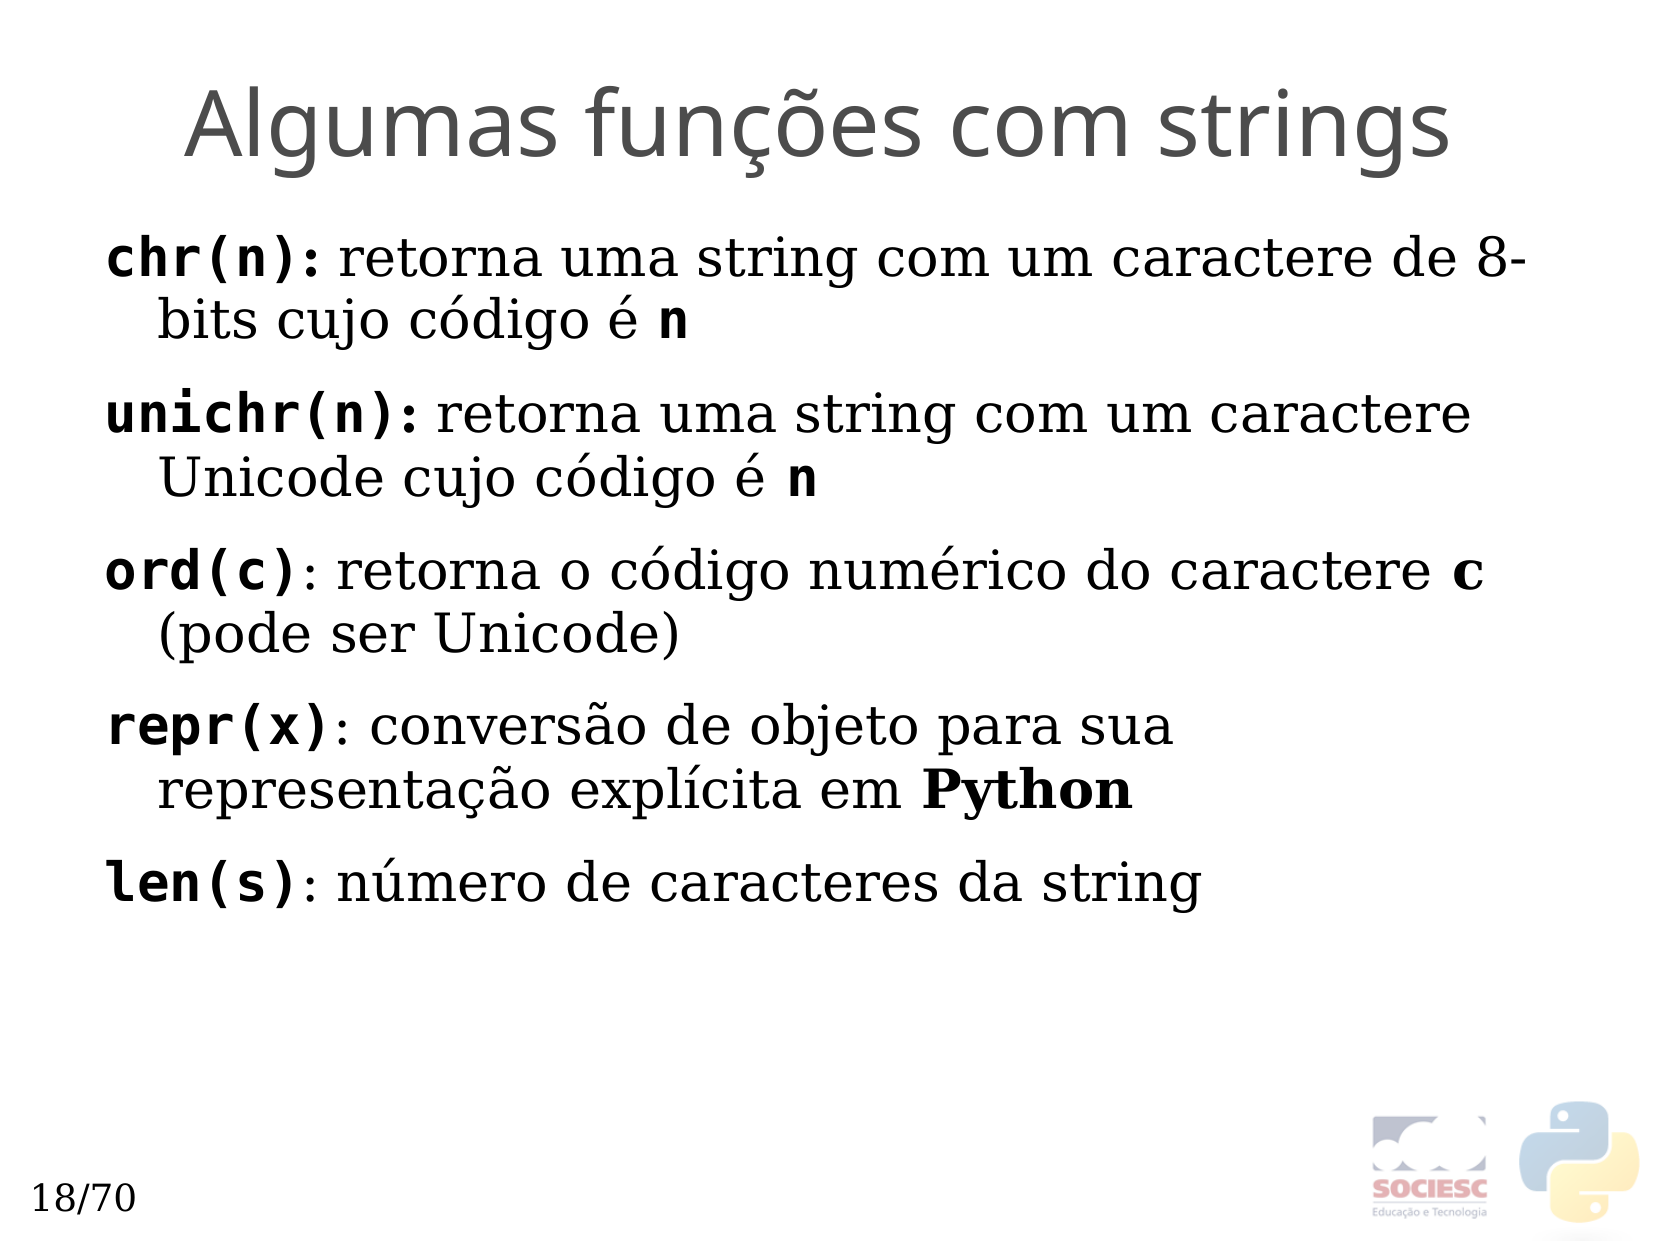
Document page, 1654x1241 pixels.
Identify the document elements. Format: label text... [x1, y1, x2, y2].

list chr(n): retorna uma string com um caractere de 8-bits cujo código é n unichr(n): retorna uma string com um caractere Unicode cujo código é n ord(c): retorna o código numérico do caractere c (pode ser Unicode) repr(x): conversão de objeto para sua representação explícita em Python len(s): número de caracteres da string [86, 225, 1576, 1088]
title Algumas funções com strings [75, 17, 1564, 226]
picture [1340, 1084, 1654, 1241]
